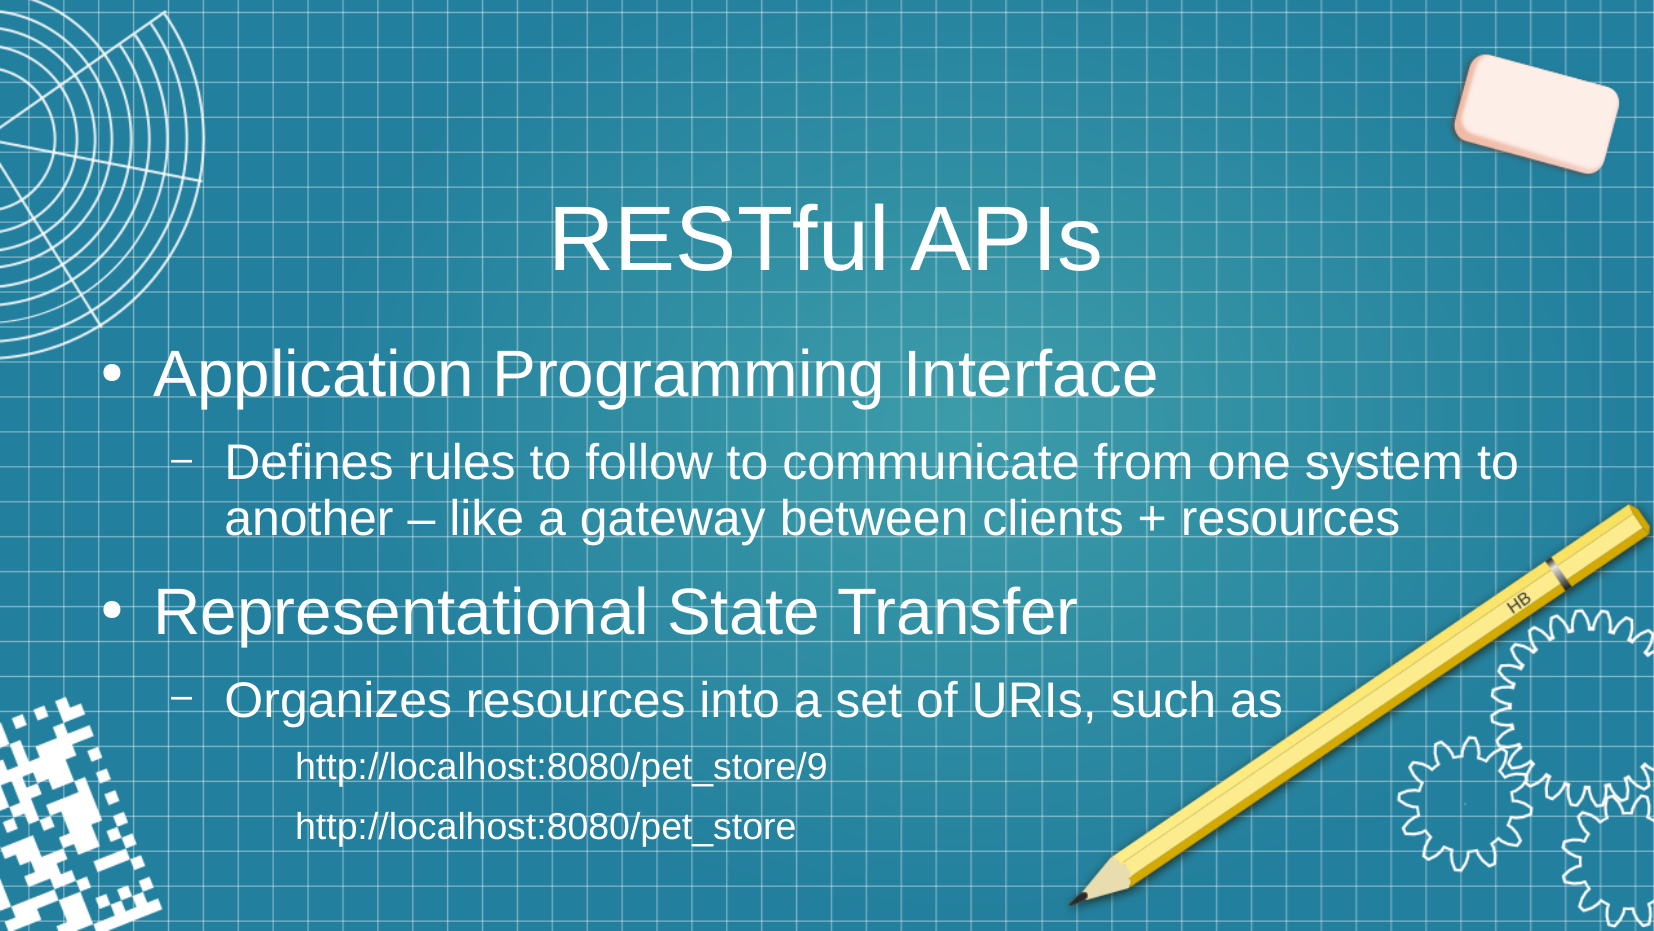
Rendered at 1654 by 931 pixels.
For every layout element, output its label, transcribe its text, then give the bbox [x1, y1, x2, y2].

title RESTful APIs [82, 132, 1571, 337]
list Application Programming Interface Defines rules to follow to communicate from one system to another – like a gateway between clients + resources Representational State Transfer Organizes resources into a set of URIs, such as http://localhost:8080/pet_store/9 http://localhost:8080/pet_store [82, 337, 1571, 863]
picture [0, 0, 1654, 931]
